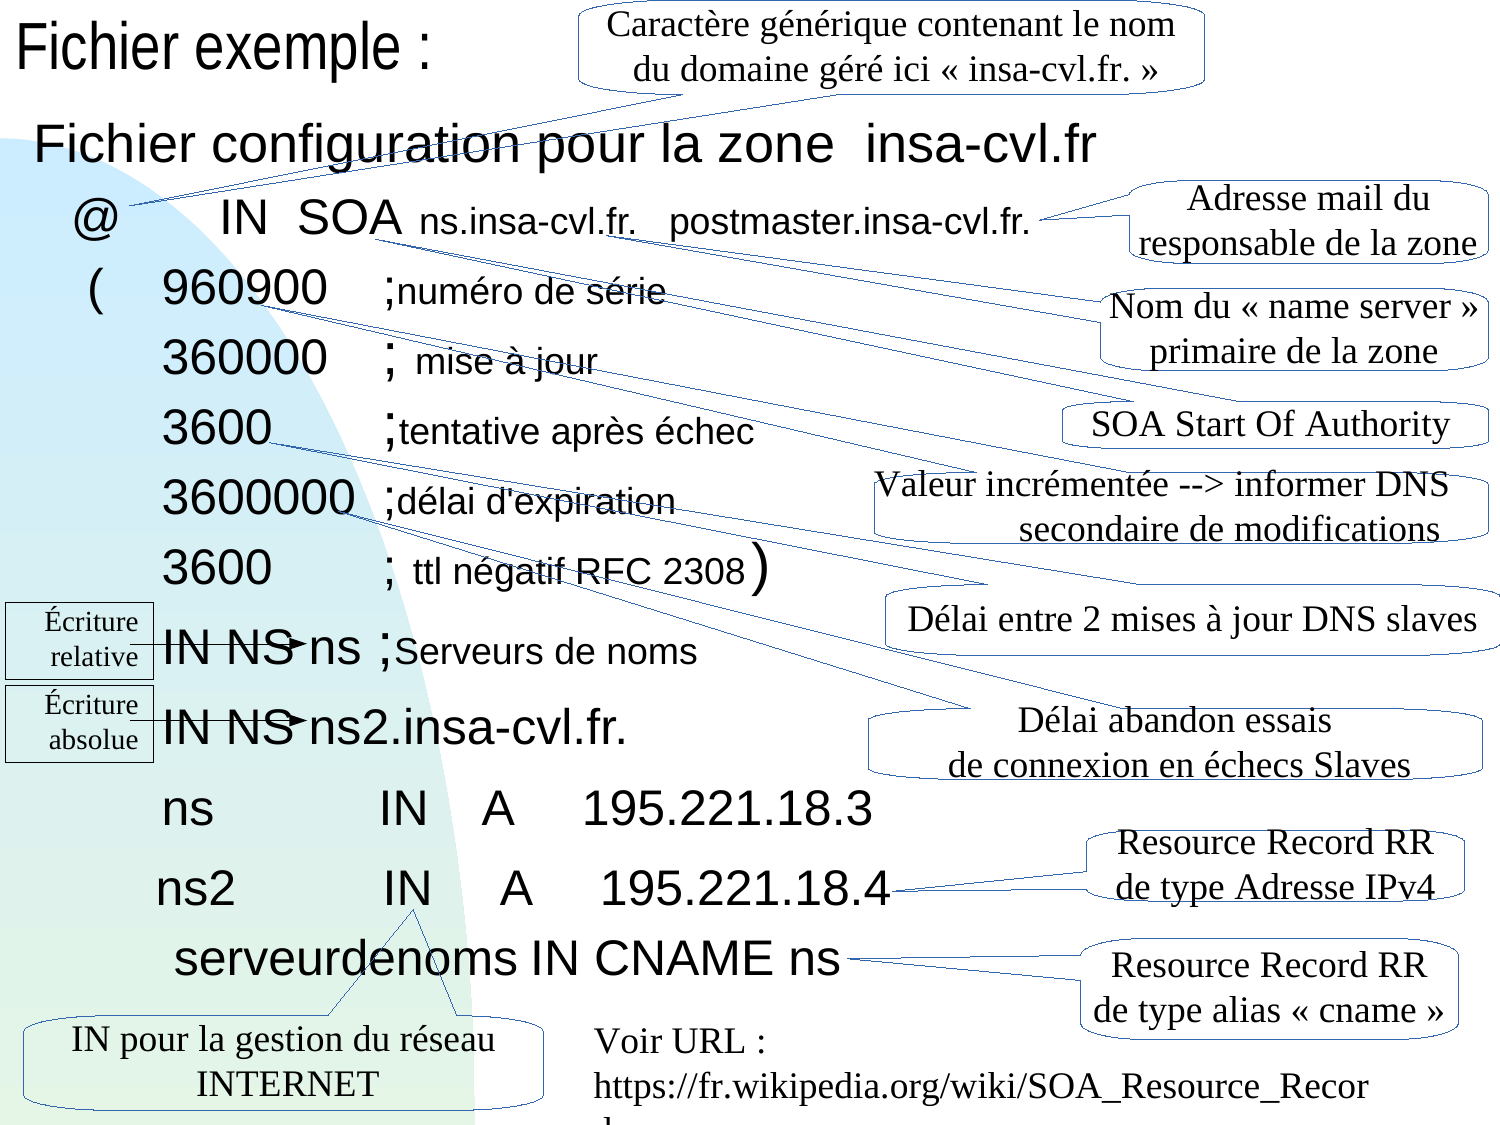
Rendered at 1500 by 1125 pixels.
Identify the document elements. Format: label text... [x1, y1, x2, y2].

text_box IN pour la gestion du réseau INTERNET [23, 909, 544, 1111]
text_box Voir URL : https://fr.wikipedia.org/wiki/SOA_Resource_Record [578, 1015, 1401, 1114]
text_box Nom du « name server » primaire de la zone [606, 235, 1489, 371]
text_box Délai entre 2 mises à jour DNS slaves [269, 442, 1500, 656]
text_box Resource Record RR de type Adresse IPv4 [892, 830, 1465, 902]
title Fichier exemple : [0, 2, 485, 88]
text_box Resource Record RR de type alias « cname » [847, 938, 1459, 1040]
text_box Délai abandon essais de connexion en échecs Slaves [338, 511, 1483, 780]
text_box Valeur incrémentée --> informer DNS secondaire de modifications [261, 305, 1489, 544]
subtitle Fichier configuration pour la zone insa-cvl.fr @ IN SOA ns.insa-cvl.fr. postmaster.insa-cvl.fr. ( 960900 ;numéro de série 360000 ; mise à jour 3600 ;tentative après échec 3600000 ;délai d'expiration 3600 ; ttl négatif RFC 2308 ) IN NS ns ;Serveurs de noms IN NS ns2.insa-cvl.fr. ns IN A 195.221.18.3 ns2 IN A 195.221.18.4 serveurdenoms IN CNAME ns [0, 88, 1489, 1111]
text_box Écriture absolue [5, 685, 154, 763]
text_box Caractère générique contenant le nom du domaine géré ici « insa-cvl.fr. » [129, 0, 1205, 206]
text_box Écriture relative [5, 602, 154, 680]
text_box Adresse mail du responsable de la zone [1039, 180, 1489, 264]
text_box SOA Start Of Authority [375, 239, 1489, 449]
